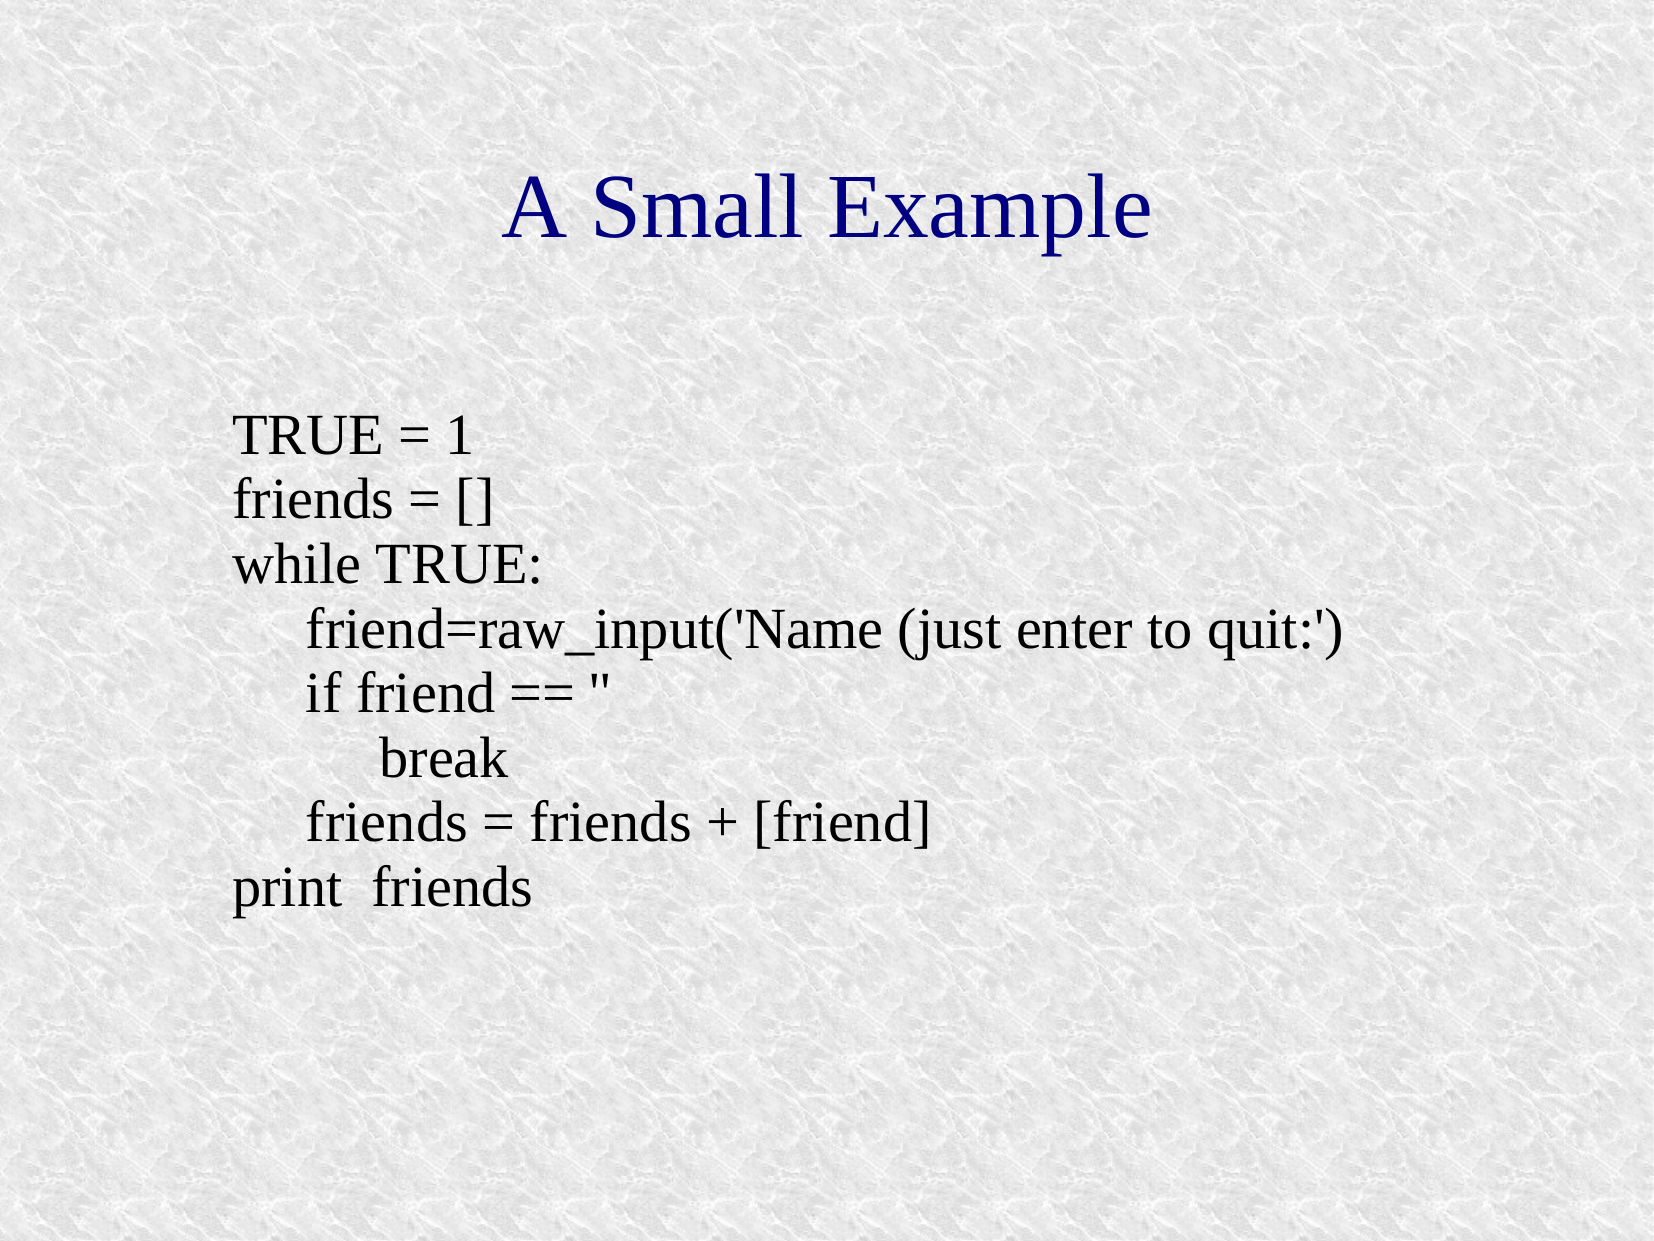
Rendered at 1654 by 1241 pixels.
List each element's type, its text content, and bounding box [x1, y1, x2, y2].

text_box [184, 336, 1648, 600]
text_box TRUE = 1 friends = [] while TRUE: friend=raw_input('Name (just enter to quit:') if friend == '' break friends = friends + [friend] print friends [232, 486, 1582, 985]
title A Small Example [121, 102, 1534, 311]
picture [0, 0, 1654, 1241]
